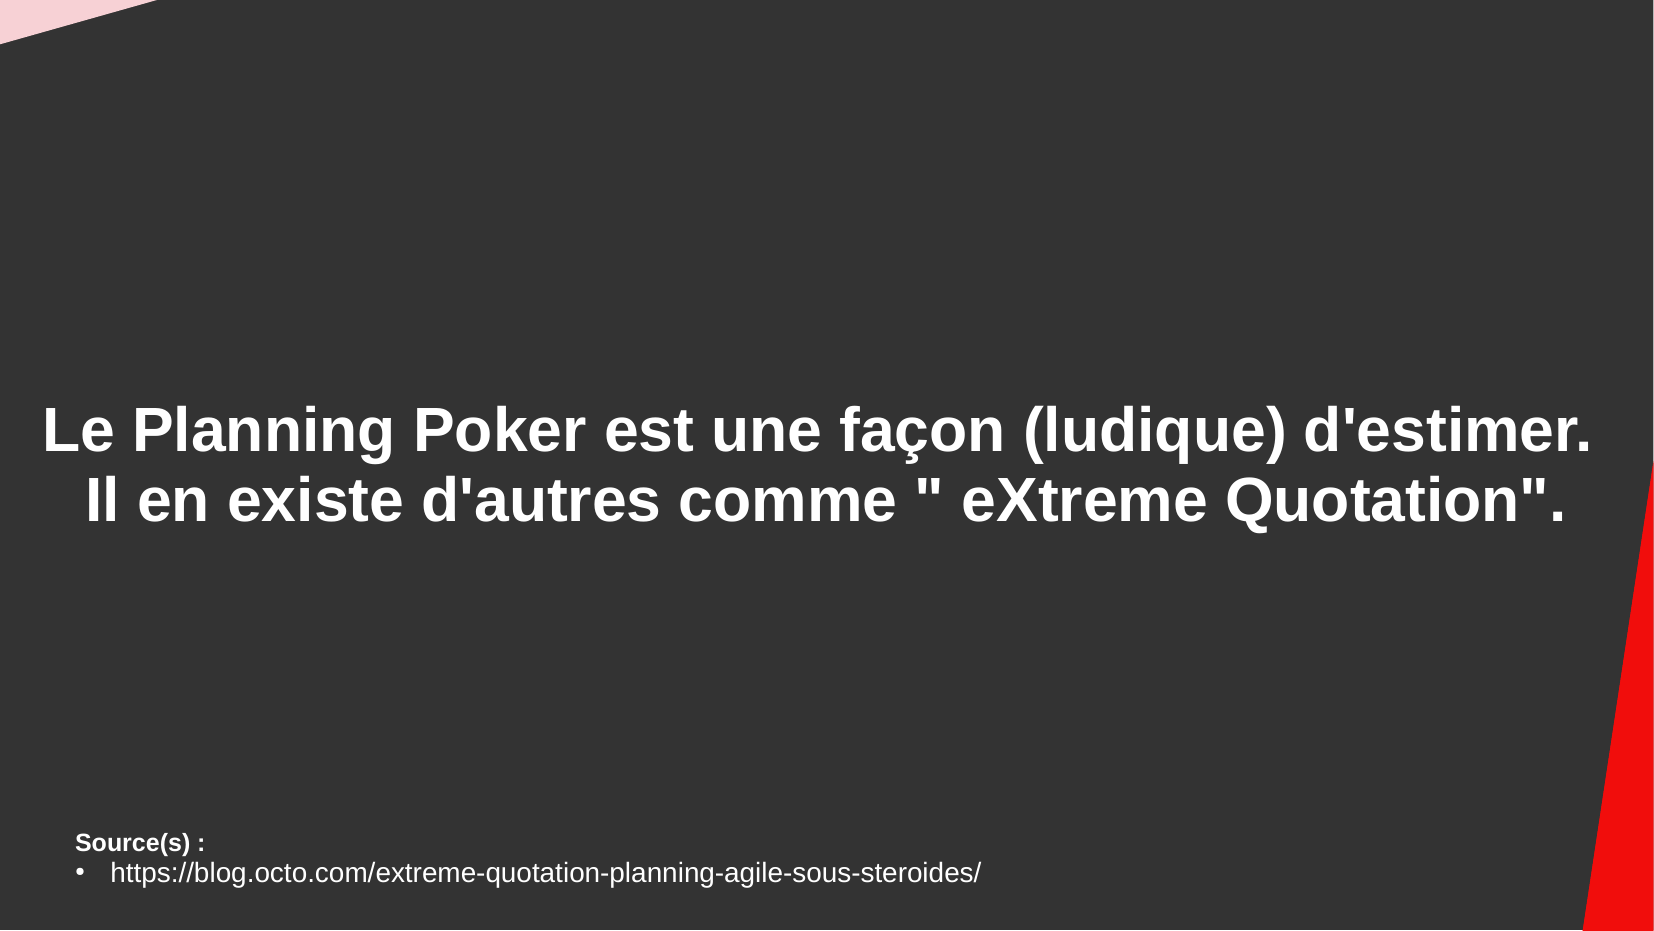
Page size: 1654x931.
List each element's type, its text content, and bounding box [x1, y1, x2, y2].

text_box Source(s) : https://blog.octo.com/extreme-quotation-planning-agile-sous-steroides/ [60, 821, 1546, 921]
title Le Planning Poker est une façon (ludique) d'estimer. Il en existe d'autres comme " eXtreme Quotation". [31, 352, 1622, 578]
text_box [0, 0, 157, 45]
text_box [1582, 457, 1654, 931]
